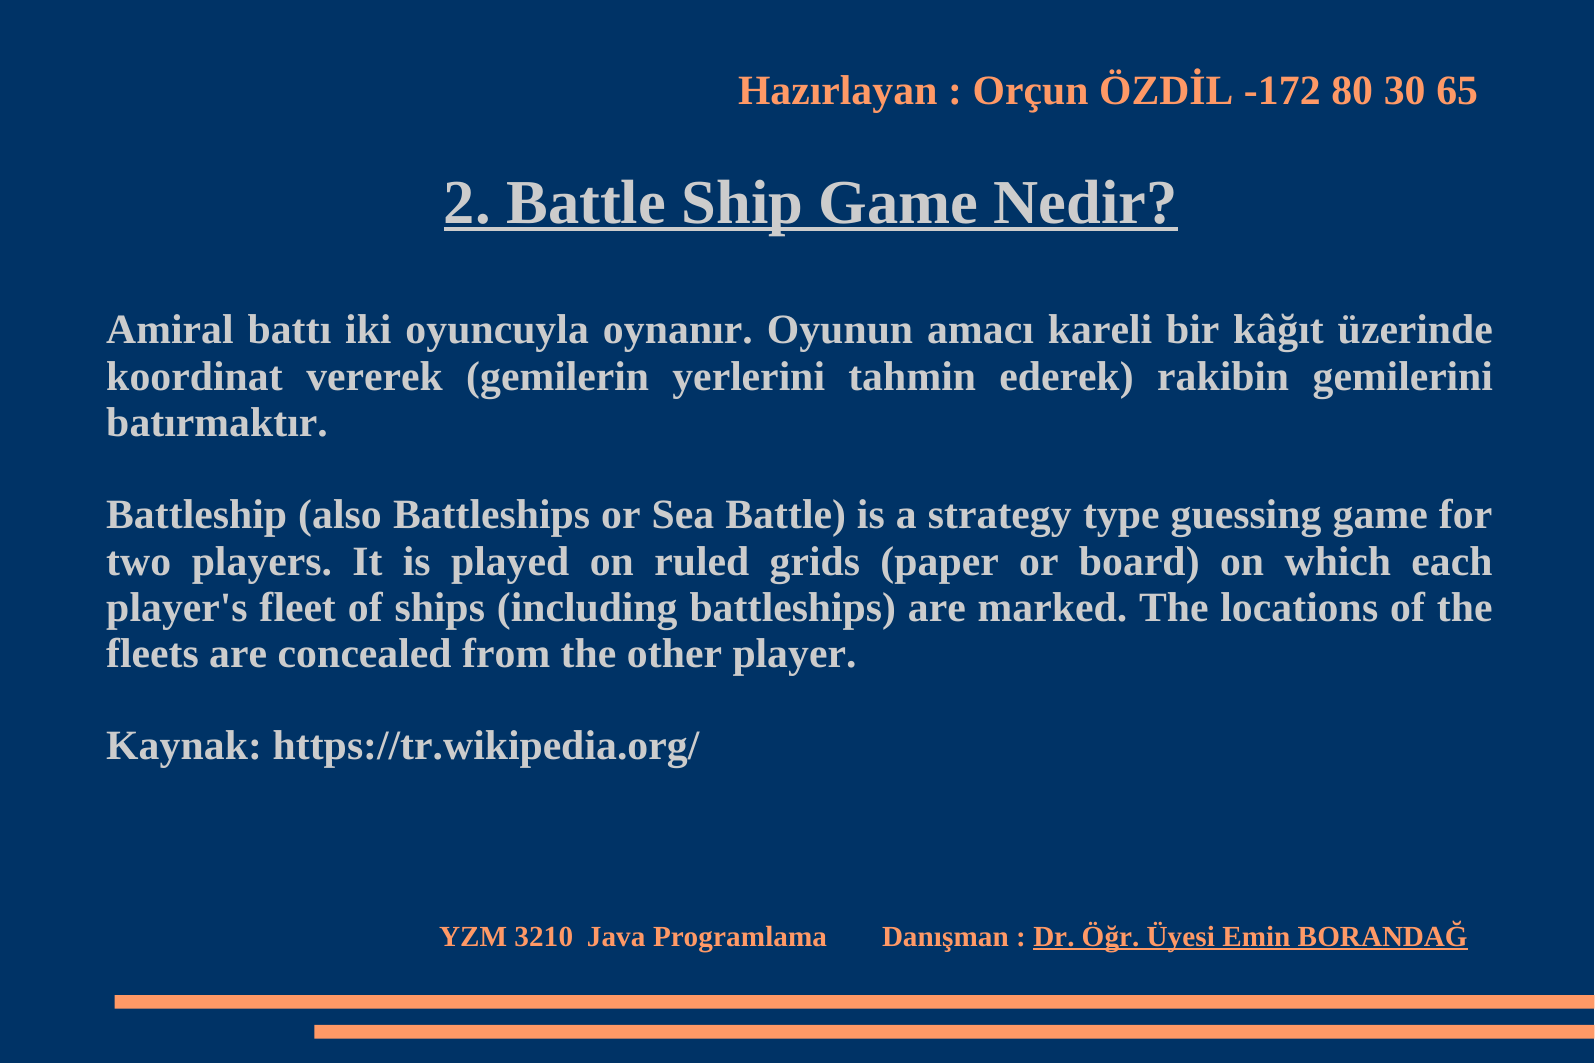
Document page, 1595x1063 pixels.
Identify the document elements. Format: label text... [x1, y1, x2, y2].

title YZM 3210 Java Programlama Danışman : Dr. Öğr. Üyesi Emin BORANDAĞ [106, 885, 1468, 988]
title Hazırlayan : Orçun ÖZDİL -172 80 30 65 [117, 39, 1479, 142]
subtitle 2. Battle Ship Game Nedir? Amiral battı iki oyuncuyla oynanır. Oyunun amacı kareli bir kâğıt üzerinde koordinat vererek (gemilerin yerlerini tahmin ederek) rakibin gemilerini batırmaktır. Battleship (also Battleships or Sea Battle) is a strategy type guessing game for two players. It is played on ruled grids (paper or board) on which each player's fleet of ships (including battleships) are marked. The locations of the fleets are concealed from the other player. Kaynak: https://tr.wikipedia.org/ [106, 156, 1495, 851]
